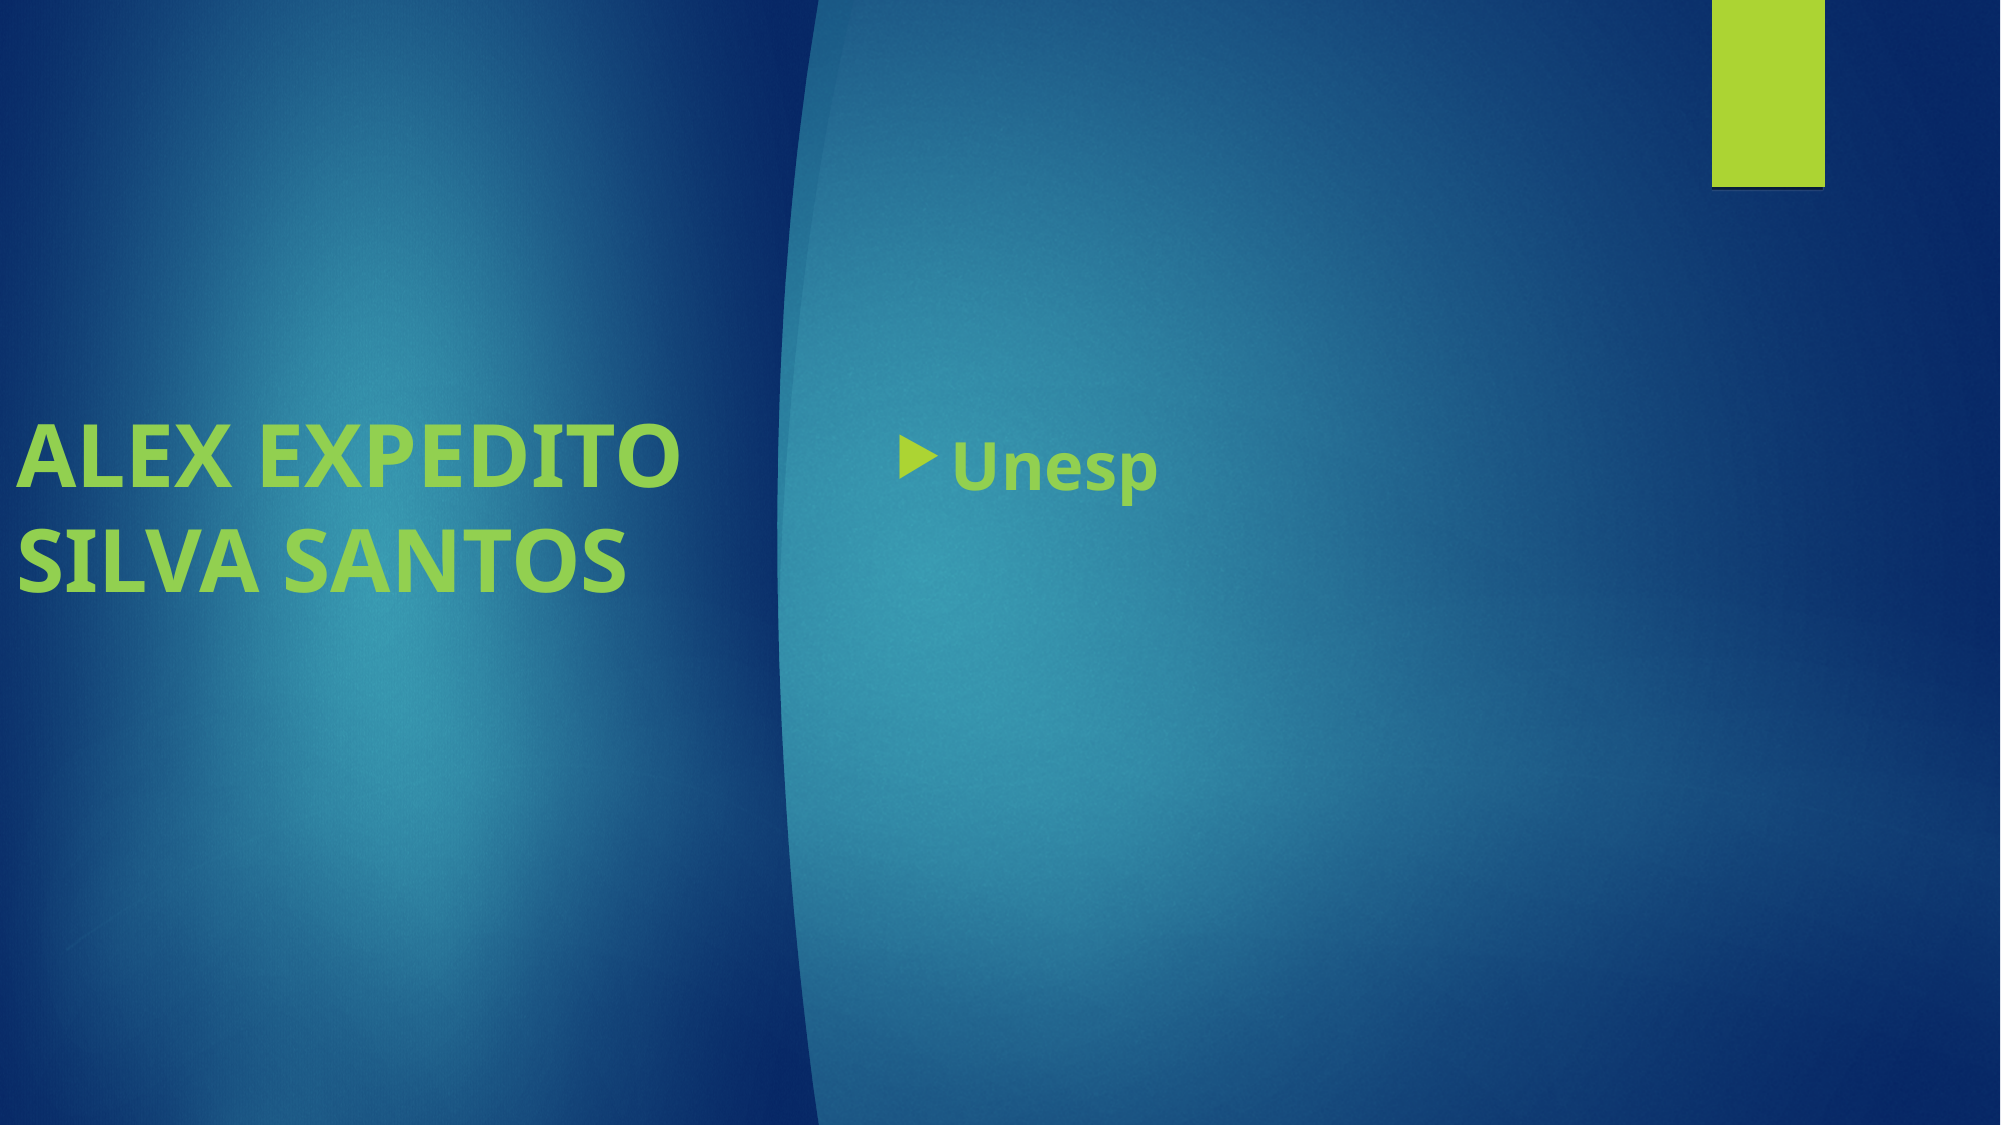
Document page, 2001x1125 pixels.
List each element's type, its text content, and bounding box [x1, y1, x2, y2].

title ALEX EXPEDITO SILVA SANTOS [1, 392, 777, 733]
text_box [0, 0, 2000, 1125]
list Unesp [879, 416, 1851, 657]
